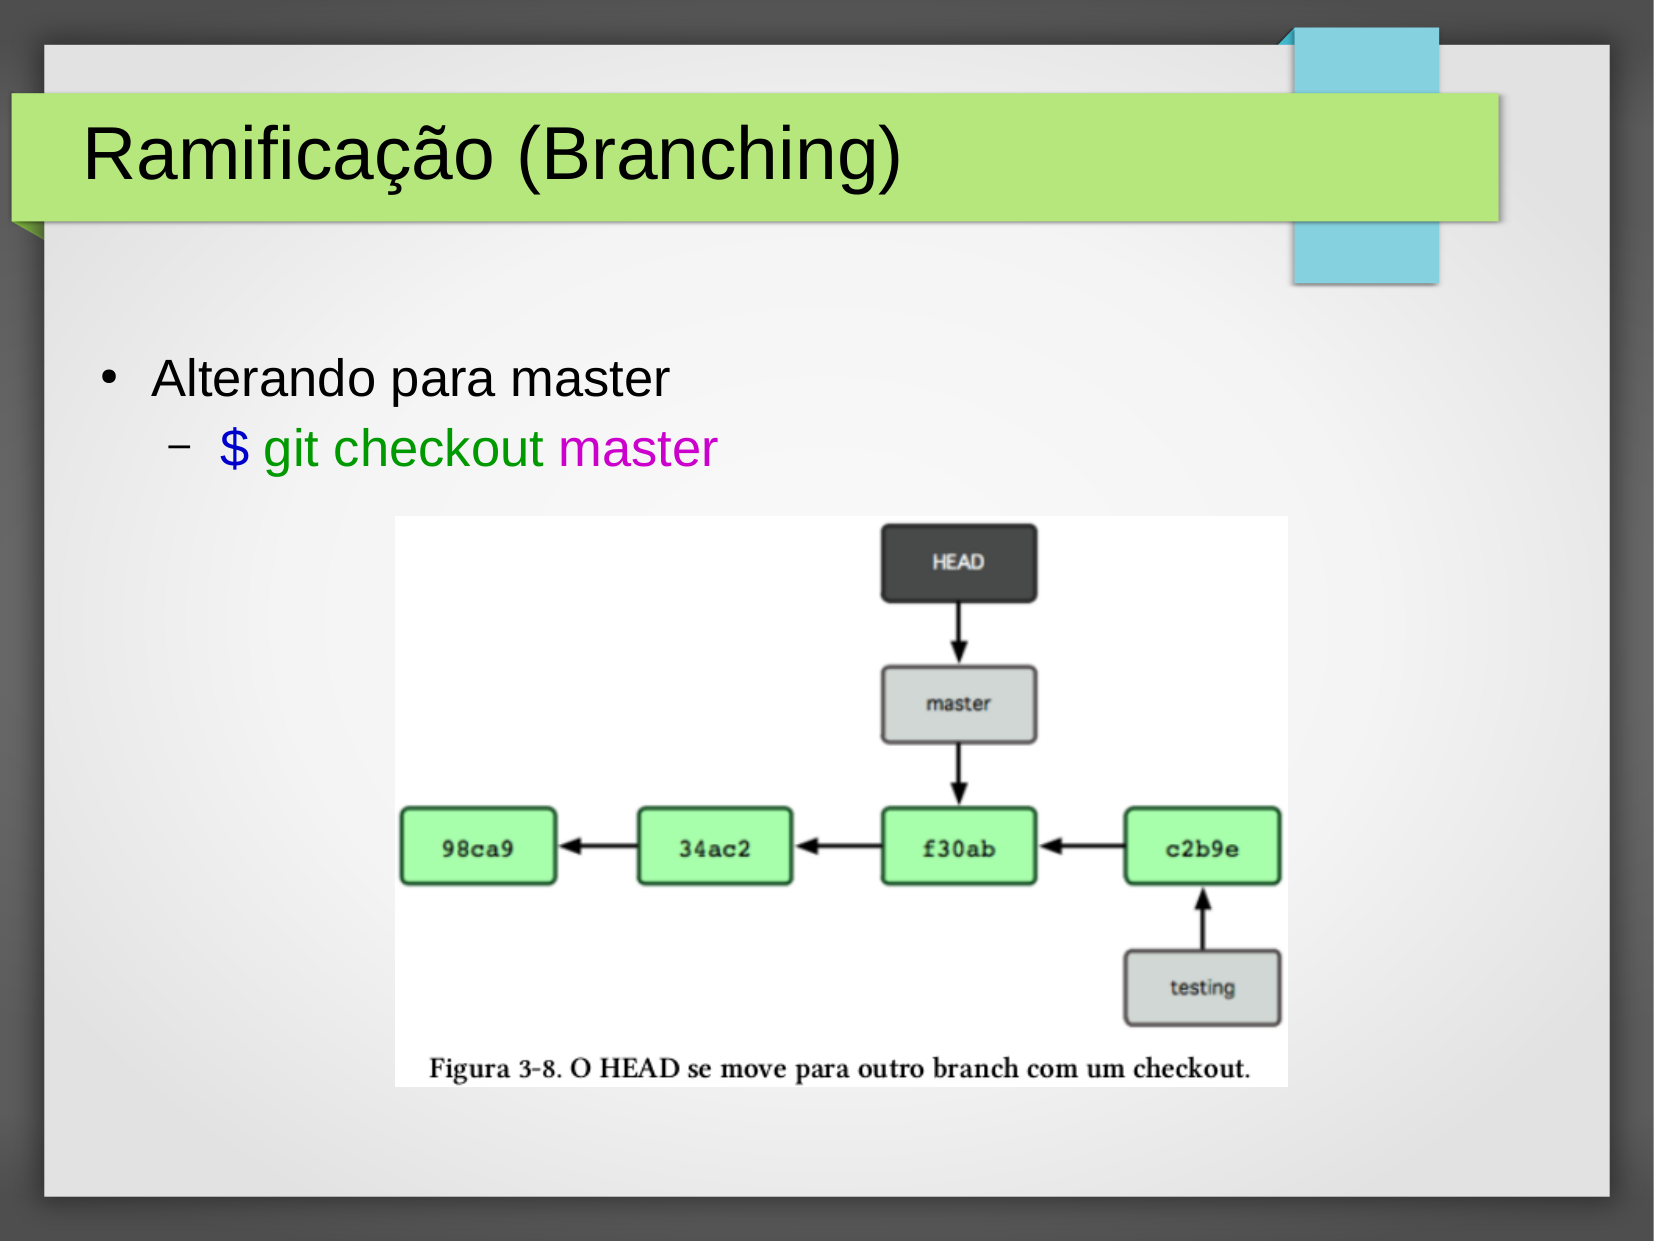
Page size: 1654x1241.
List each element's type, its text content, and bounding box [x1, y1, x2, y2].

picture [0, 0, 1654, 1241]
title Ramificação (Branching) [82, 94, 1264, 213]
list Alterando para master $ git checkout master [82, 348, 1571, 479]
